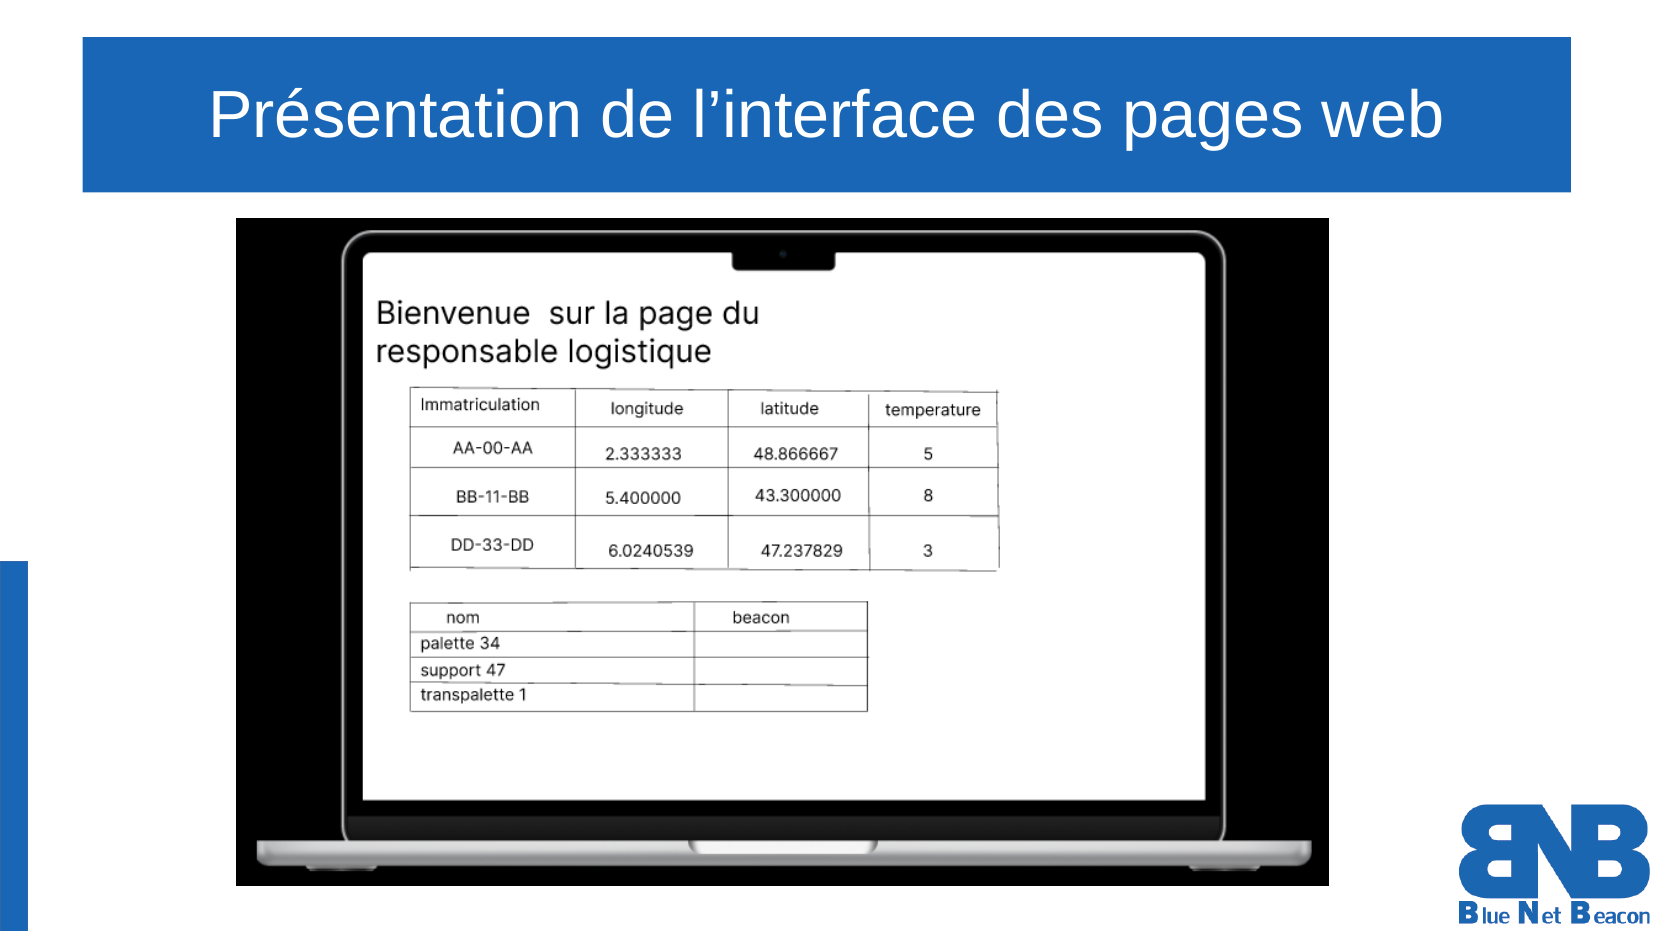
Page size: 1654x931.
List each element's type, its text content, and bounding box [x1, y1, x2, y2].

title Présentation de l’interface des pages web [82, 37, 1571, 193]
text_box [0, 561, 28, 931]
picture [236, 218, 1329, 886]
picture [1459, 797, 1650, 930]
